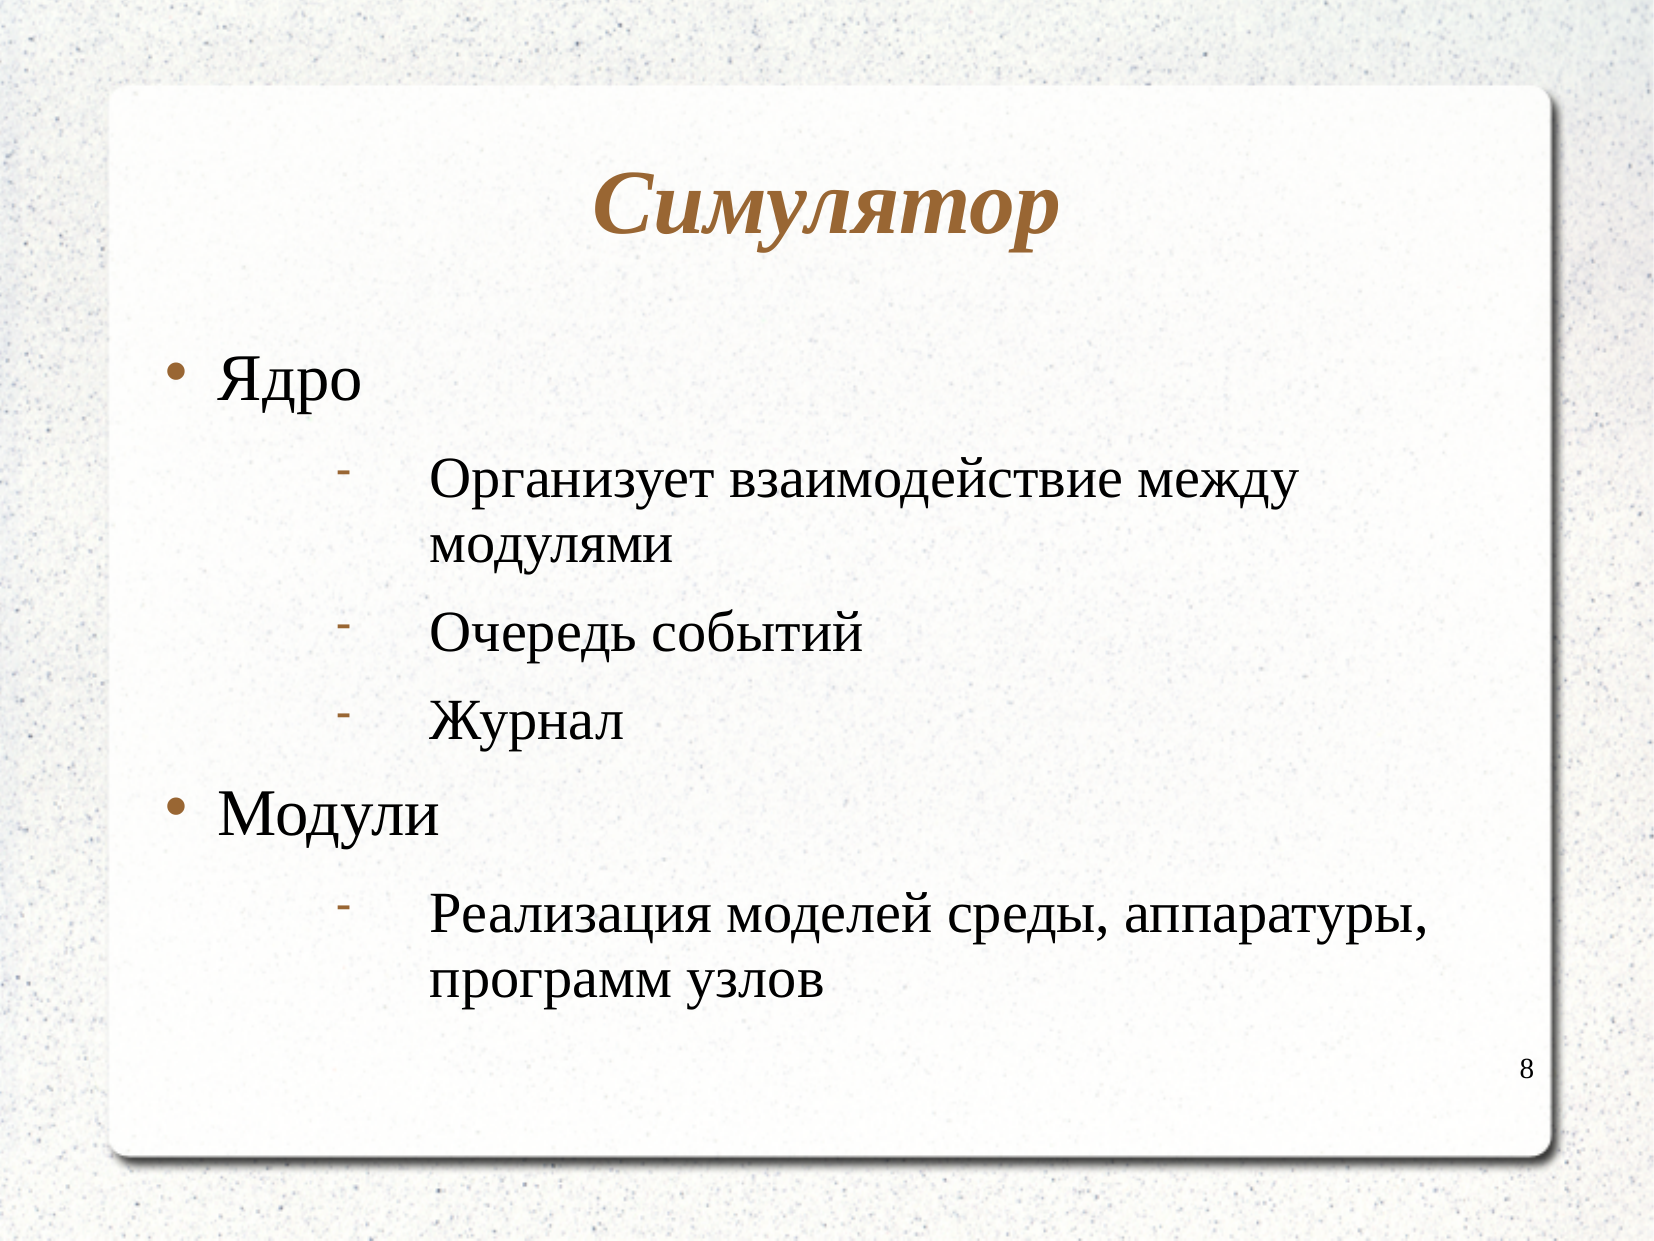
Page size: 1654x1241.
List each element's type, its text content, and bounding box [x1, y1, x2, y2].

picture [0, 0, 1654, 1241]
title Симулятор [118, 96, 1536, 304]
list Ядро Организует взаимодействие между модулями Очередь событий Журнал Модули Реализация моделей среды, аппаратуры, программ узлов [147, 336, 1506, 1056]
